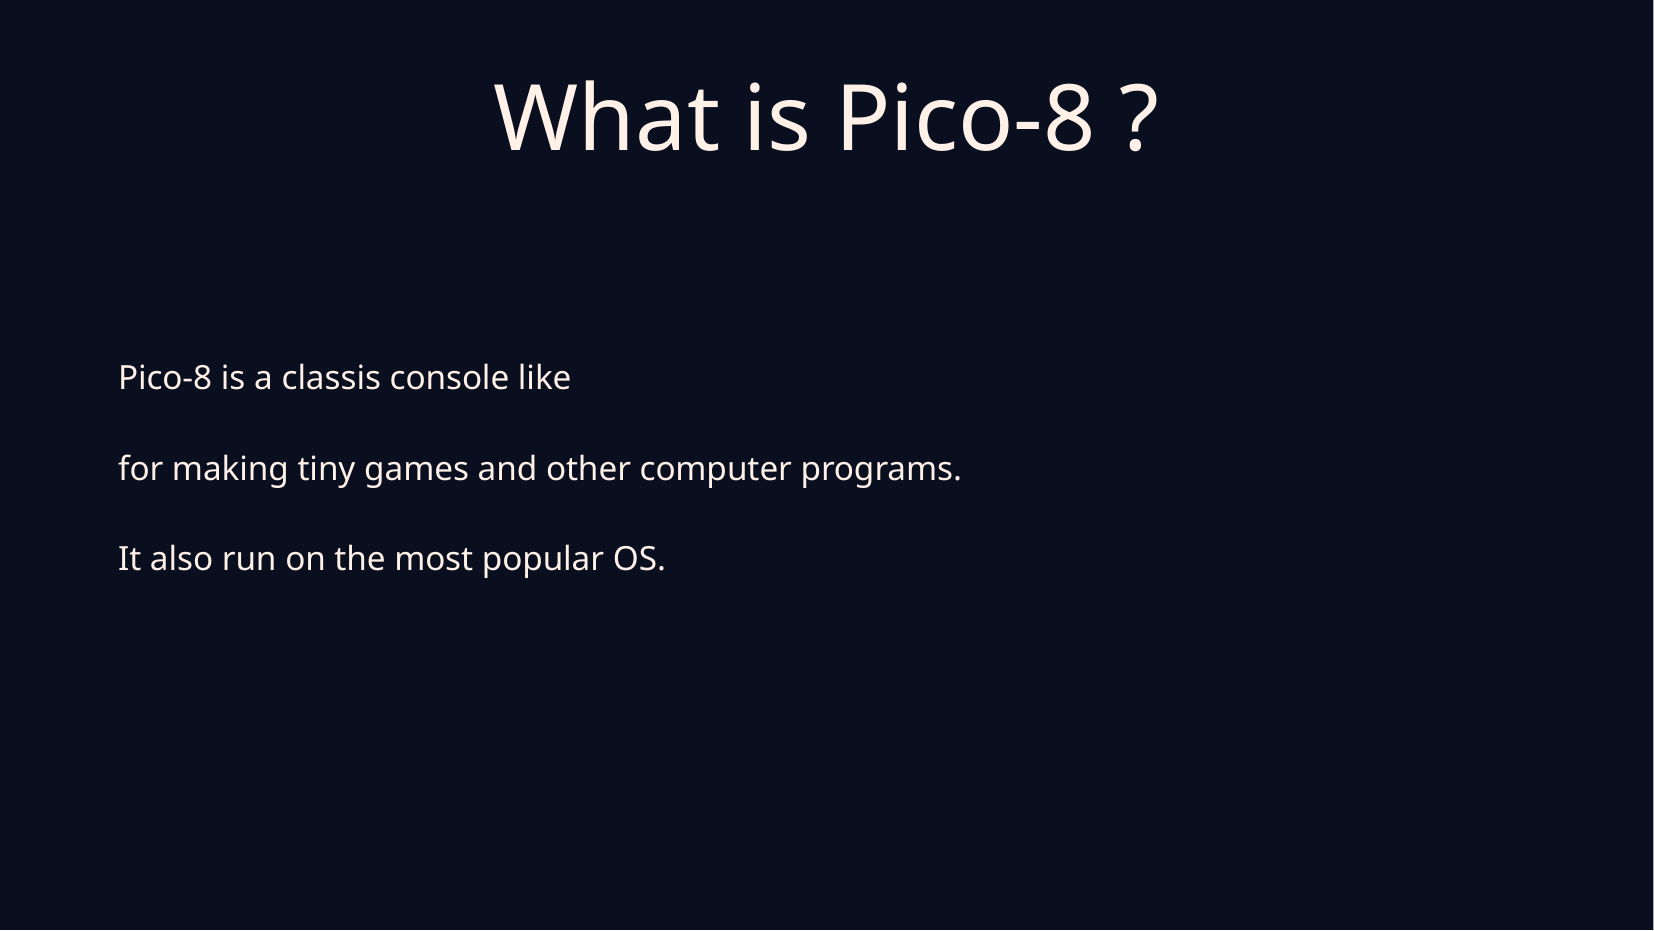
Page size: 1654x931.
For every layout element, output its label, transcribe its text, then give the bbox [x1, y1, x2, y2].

title What is Pico-8 ? [82, 37, 1571, 193]
subtitle Pico-8 is a classis console like for making tiny games and other computer programs. It also run on the most popular OS. [118, 354, 1607, 580]
